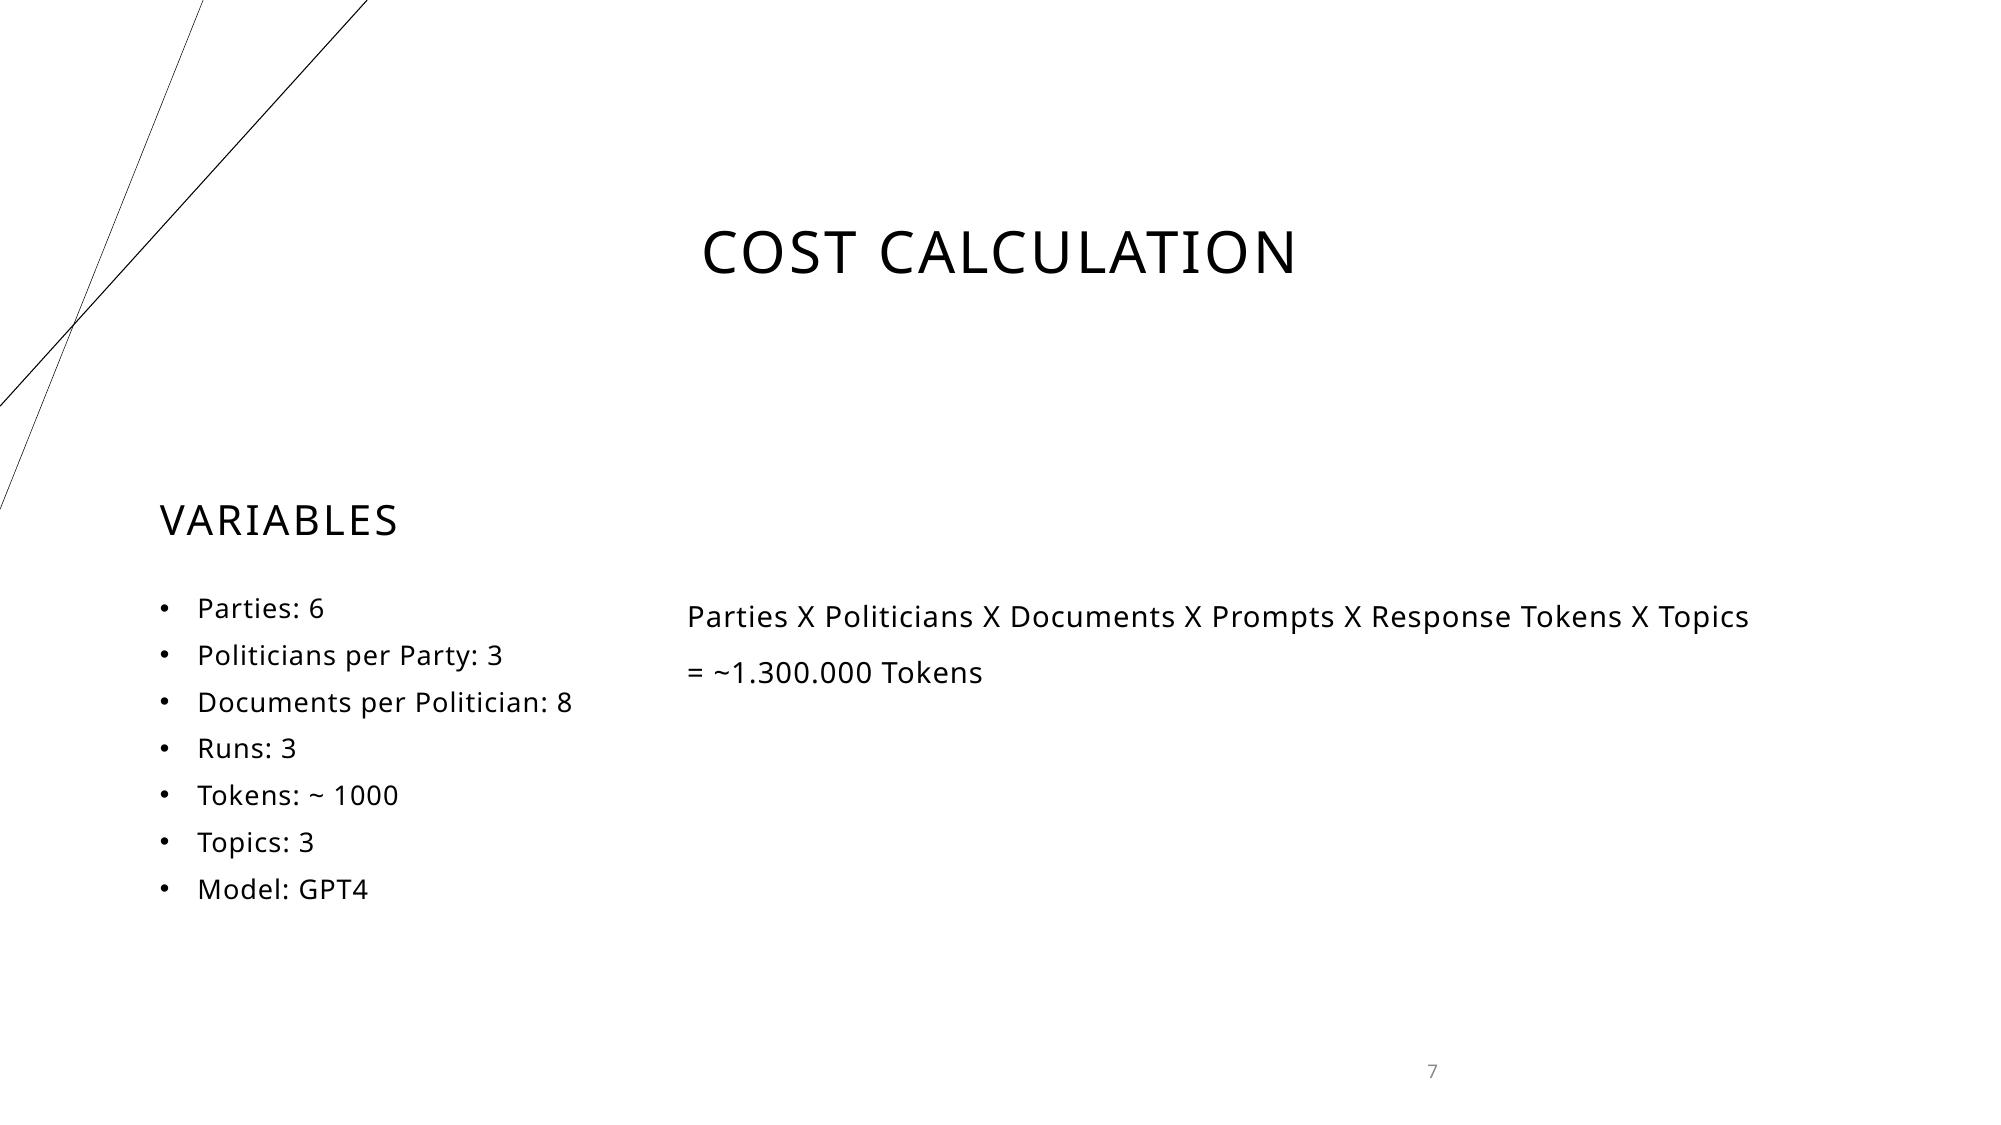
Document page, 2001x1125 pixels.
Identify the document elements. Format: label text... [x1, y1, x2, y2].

title Cost Calculation [309, 146, 1691, 364]
list Parties X Politicians X Documents X Prompts X Response Tokens X Topics = ~1.300.000 Tokens [672, 590, 1788, 919]
text_box [1412, 1042, 1863, 1103]
list Parties: 6 Politicians per Party: 3 Documents per Politician: 8 Runs: 3 Tokens: ~ 1000 Topics: 3 Model: GPT4 [145, 590, 621, 919]
list VariaBLes [145, 417, 621, 553]
